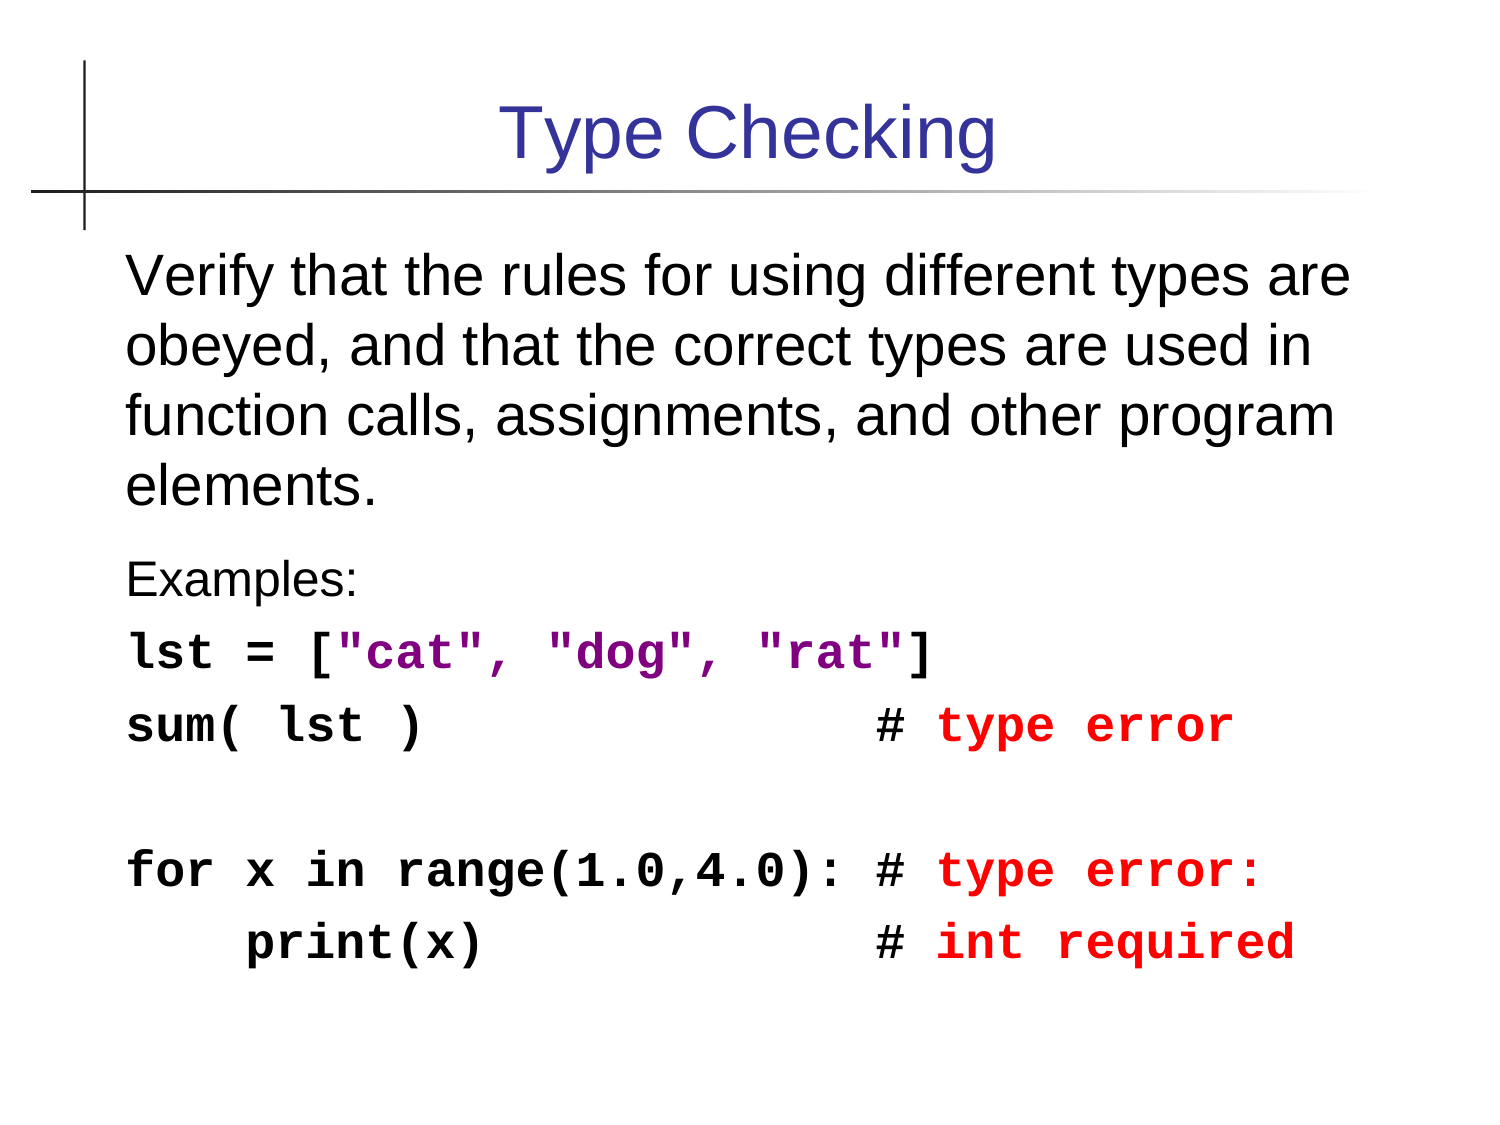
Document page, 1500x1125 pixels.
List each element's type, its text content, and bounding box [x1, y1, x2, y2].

list Verify that the rules for using different types are obeyed, and that the correct types are used in function calls, assignments, and other program elements. Examples: lst = ["cat", "dog", "rat"] sum( lst ) # type error for x in range(1.0,4.0): # type error: print(x) # int required [110, 229, 1408, 1051]
title Type Checking [100, 42, 1397, 182]
